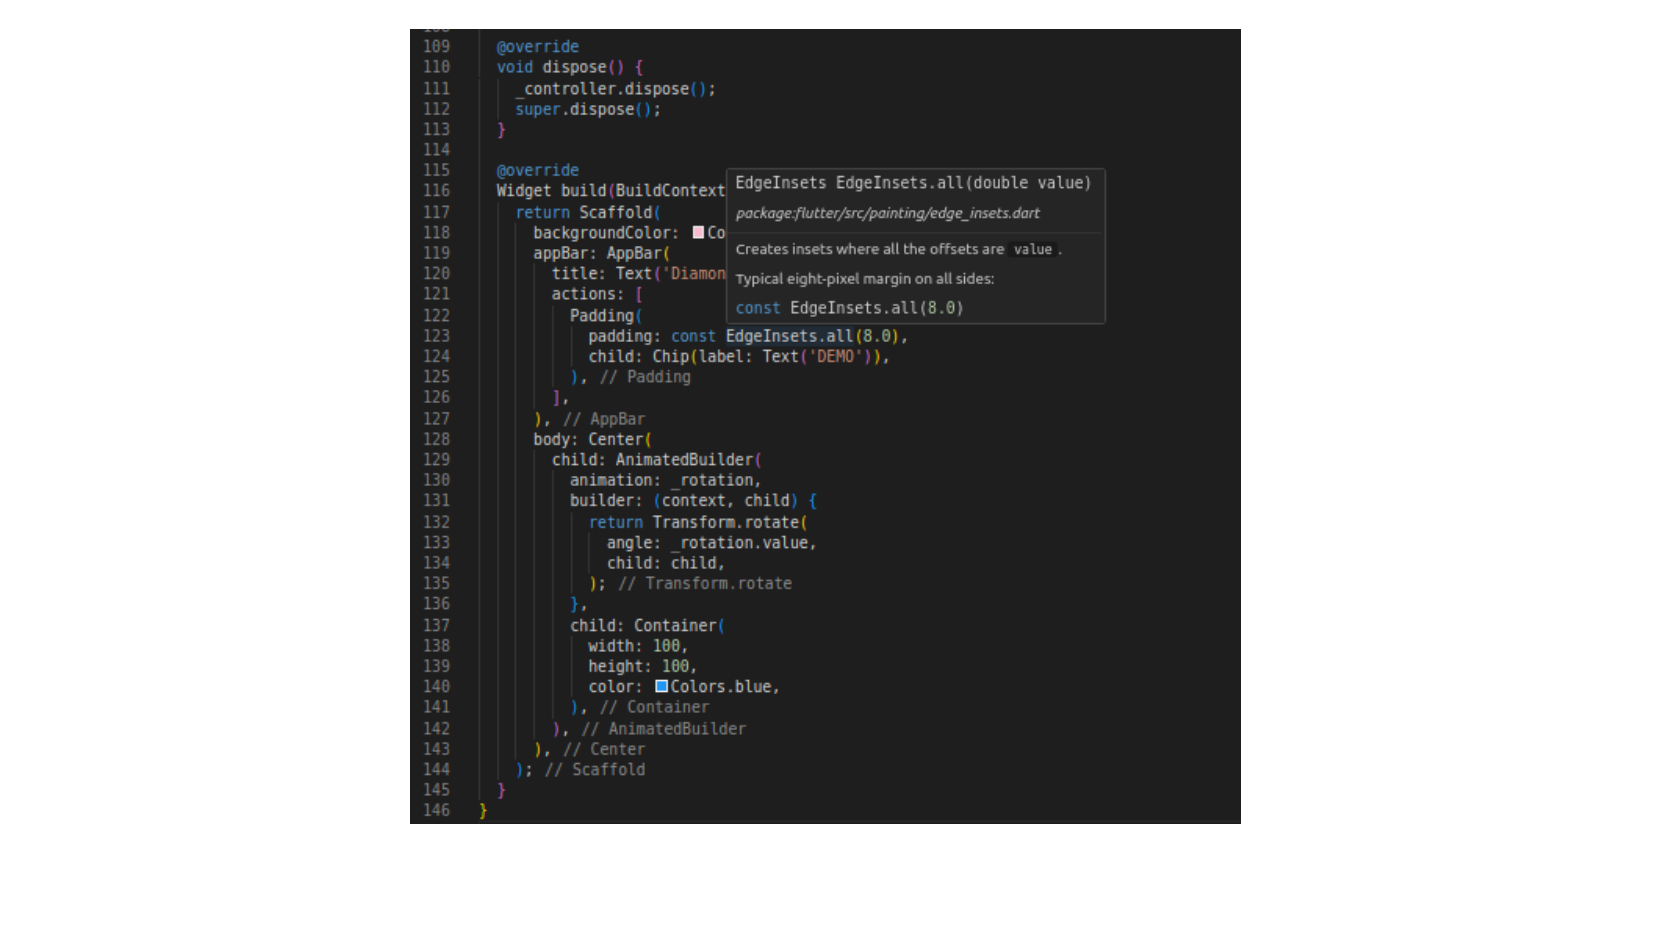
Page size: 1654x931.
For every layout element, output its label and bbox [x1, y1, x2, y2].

picture [410, 29, 1241, 824]
